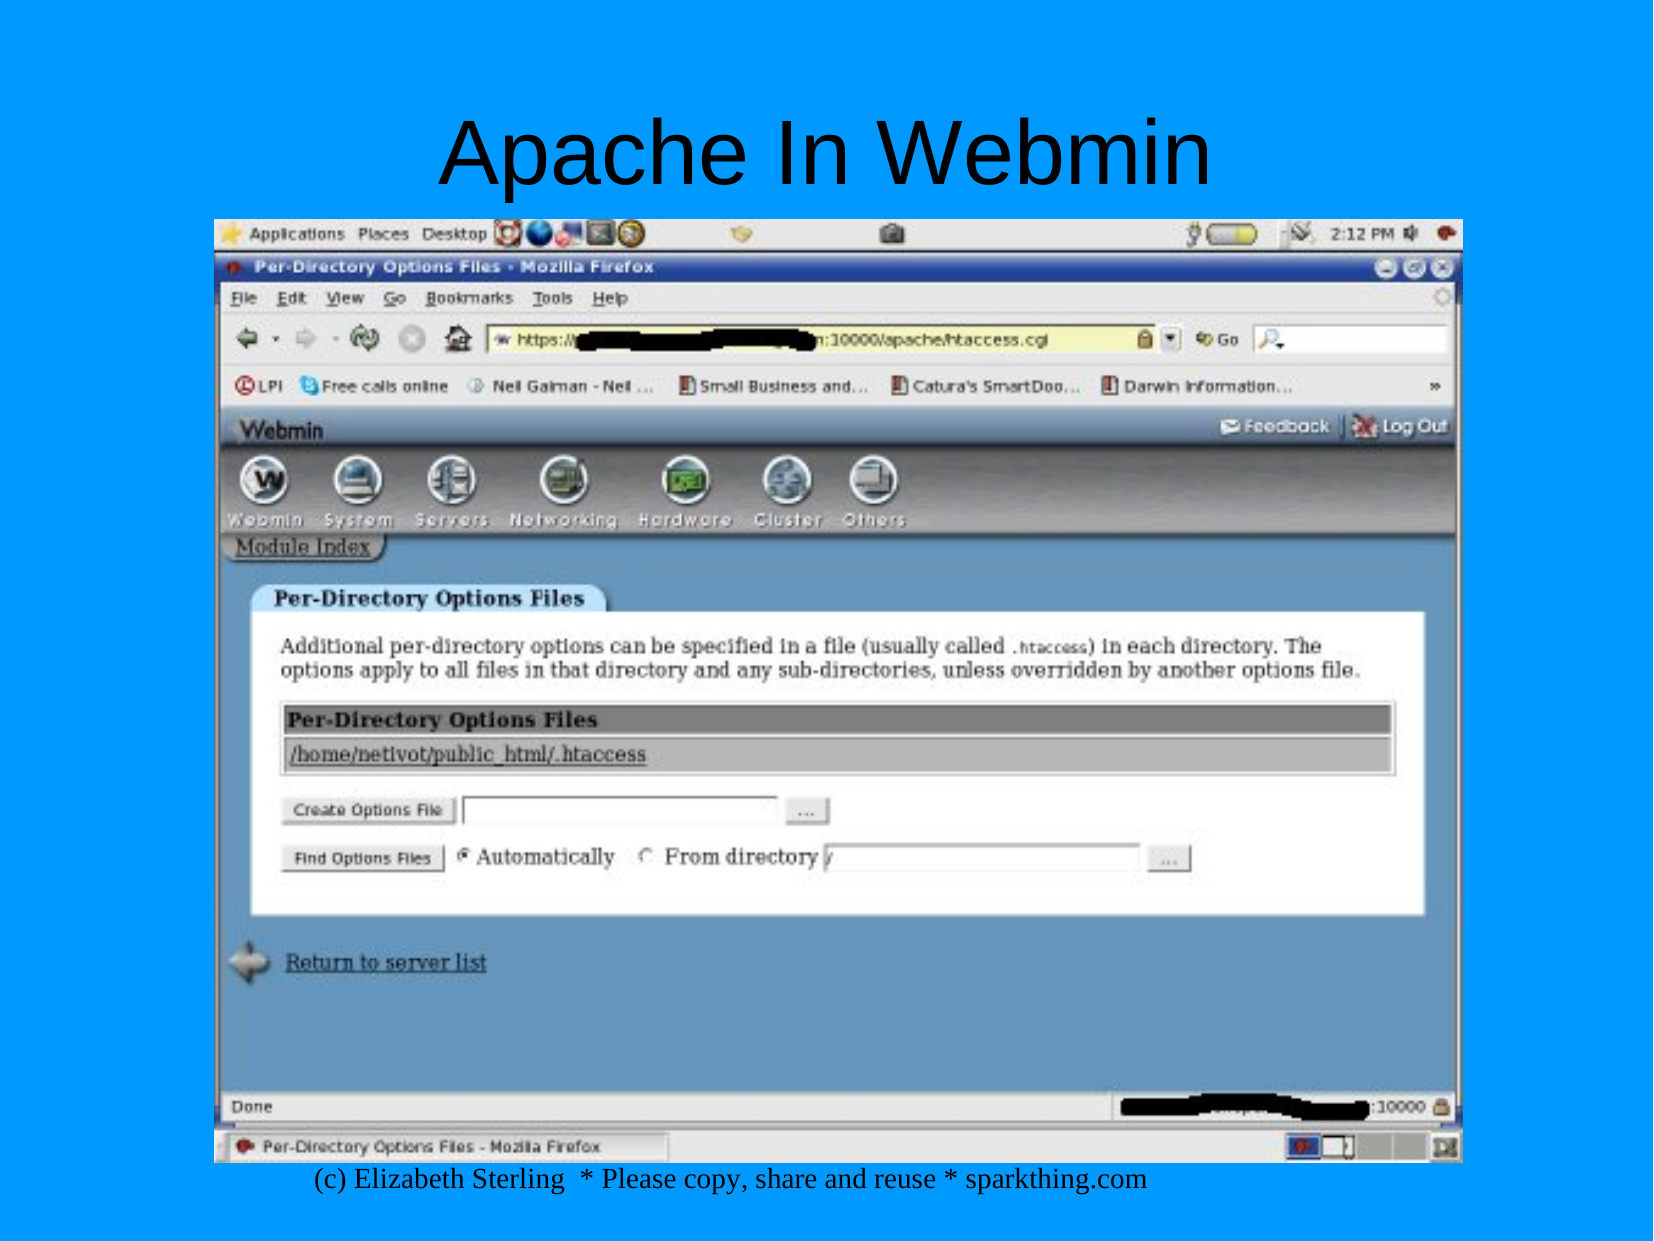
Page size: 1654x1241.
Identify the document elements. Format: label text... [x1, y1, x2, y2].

picture [214, 219, 1463, 1163]
title Apache In Webmin [82, 49, 1571, 257]
